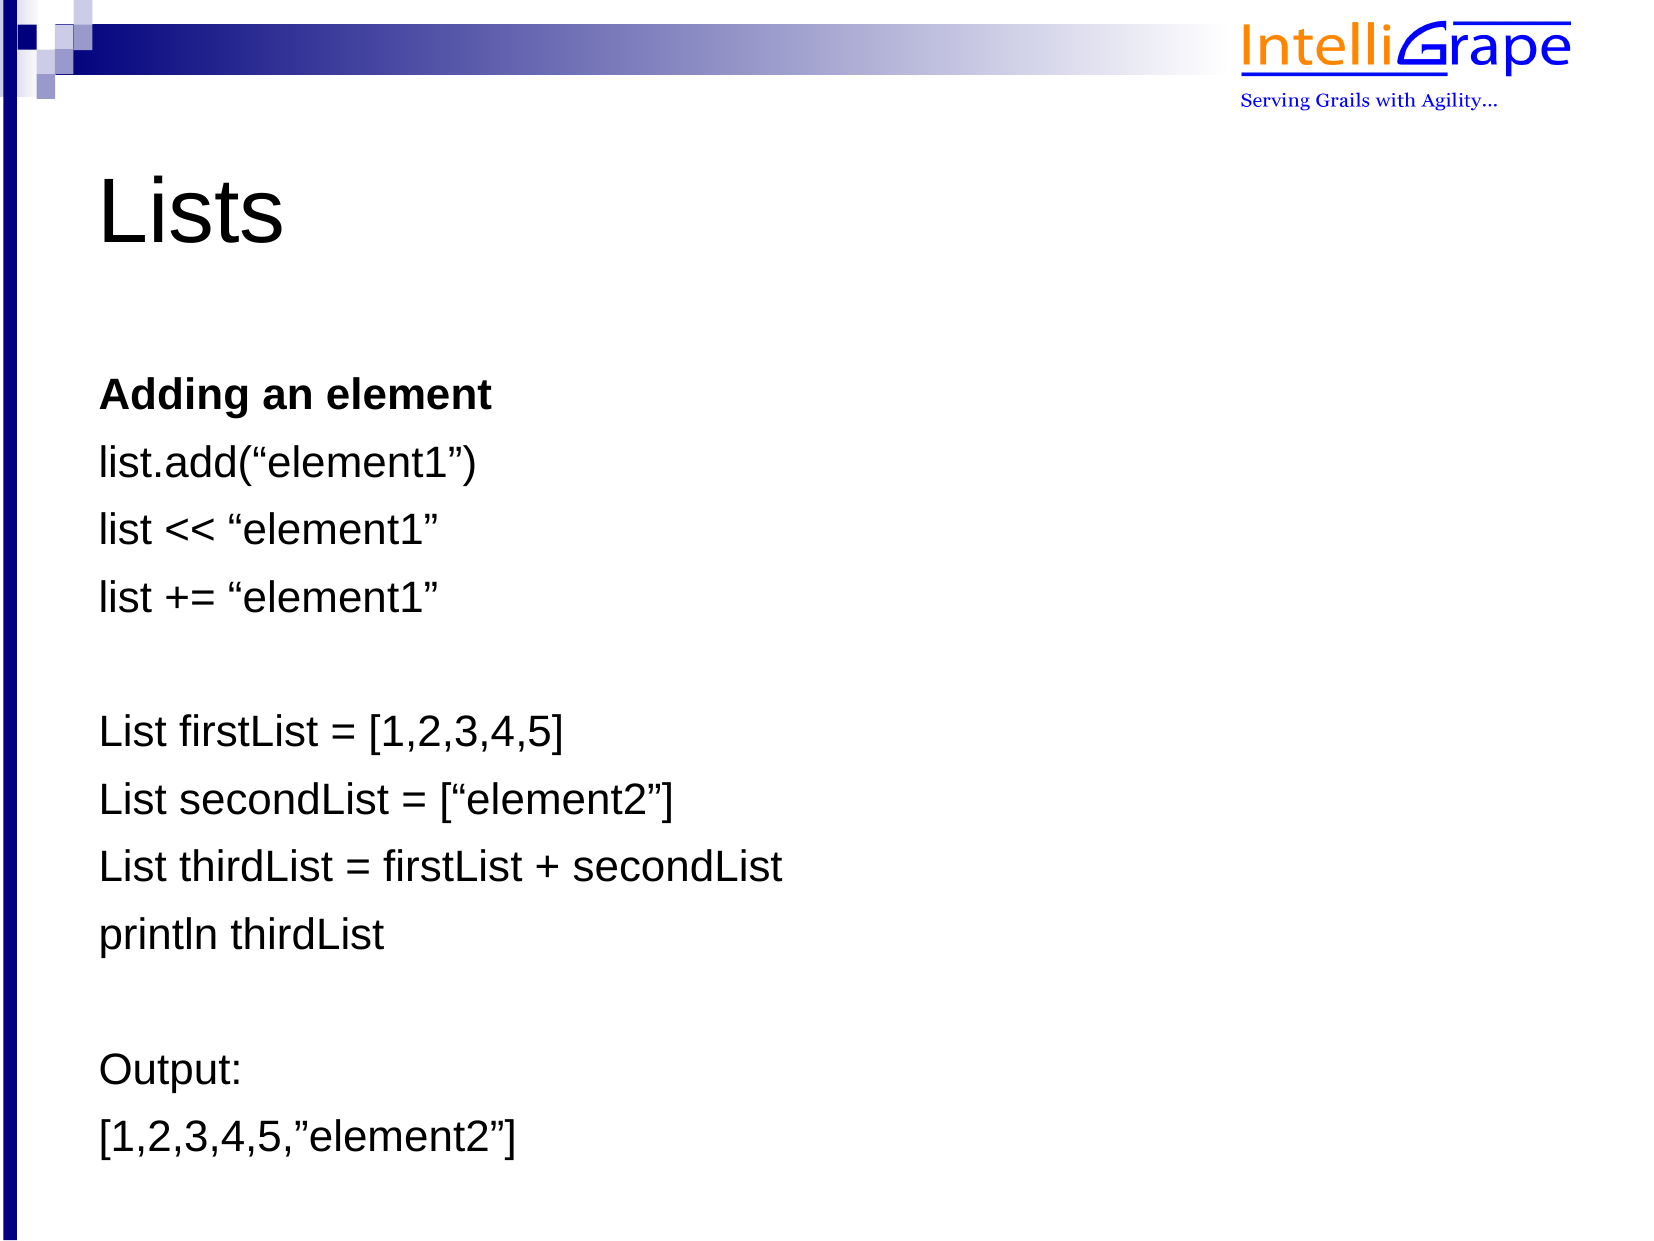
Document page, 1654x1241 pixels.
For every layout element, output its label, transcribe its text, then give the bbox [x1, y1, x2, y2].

picture [1240, 14, 1571, 111]
list Adding an element list.add(“element1”) list << “element1” list += “element1” List firstList = [1,2,3,4,5] List secondList = [“element2”] List thirdList = firstList + secondList println thirdList Output: [1,2,3,4,5,”element2”] [82, 358, 1570, 1176]
title Lists [82, 82, 1570, 330]
